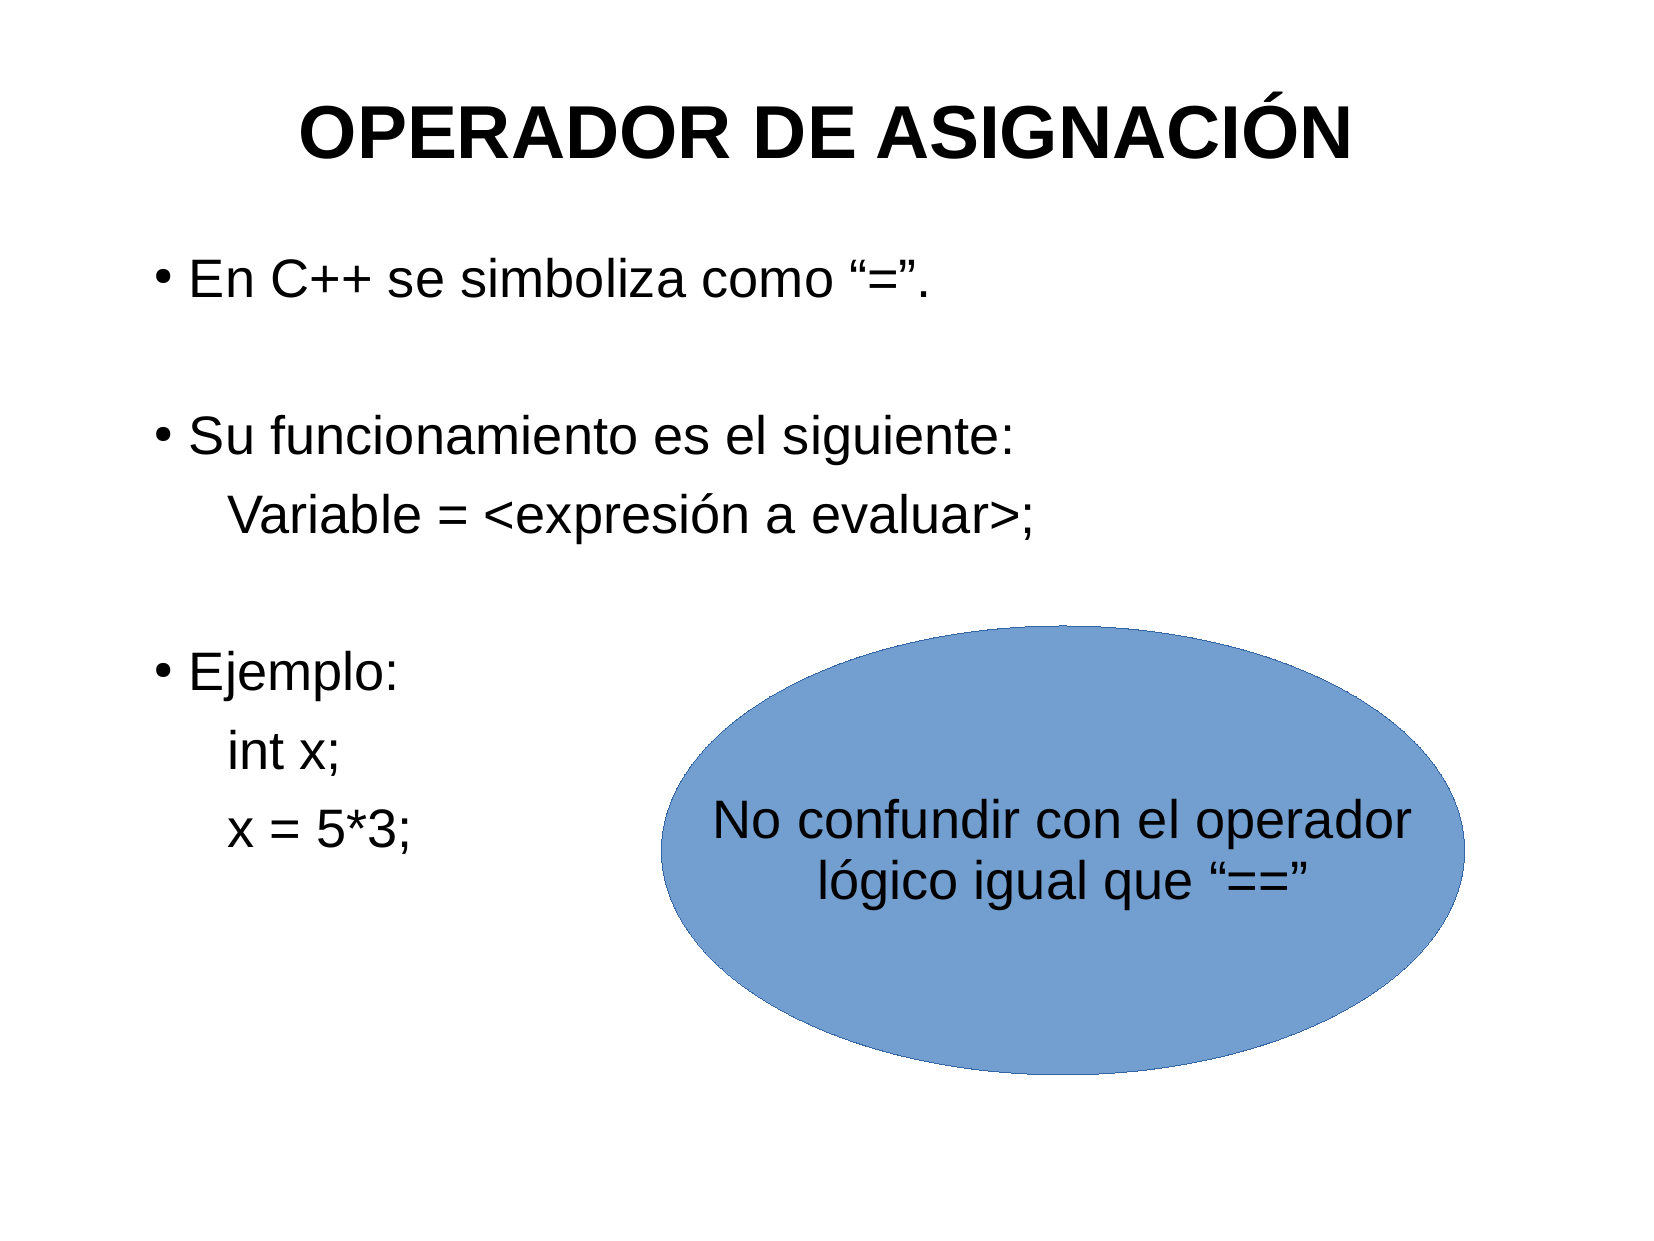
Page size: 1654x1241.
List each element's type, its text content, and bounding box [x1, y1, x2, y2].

text_box En C++ se simboliza como “=”. Su funcionamiento es el siguiente: Variable = <expresión a evaluar>; Ejemplo: int x; x = 5*3; [153, 248, 1465, 1138]
text_box No confundir con el operador lógico igual que “==” [661, 625, 1465, 1075]
title OPERADOR DE ASIGNACIÓN [82, 29, 1571, 237]
